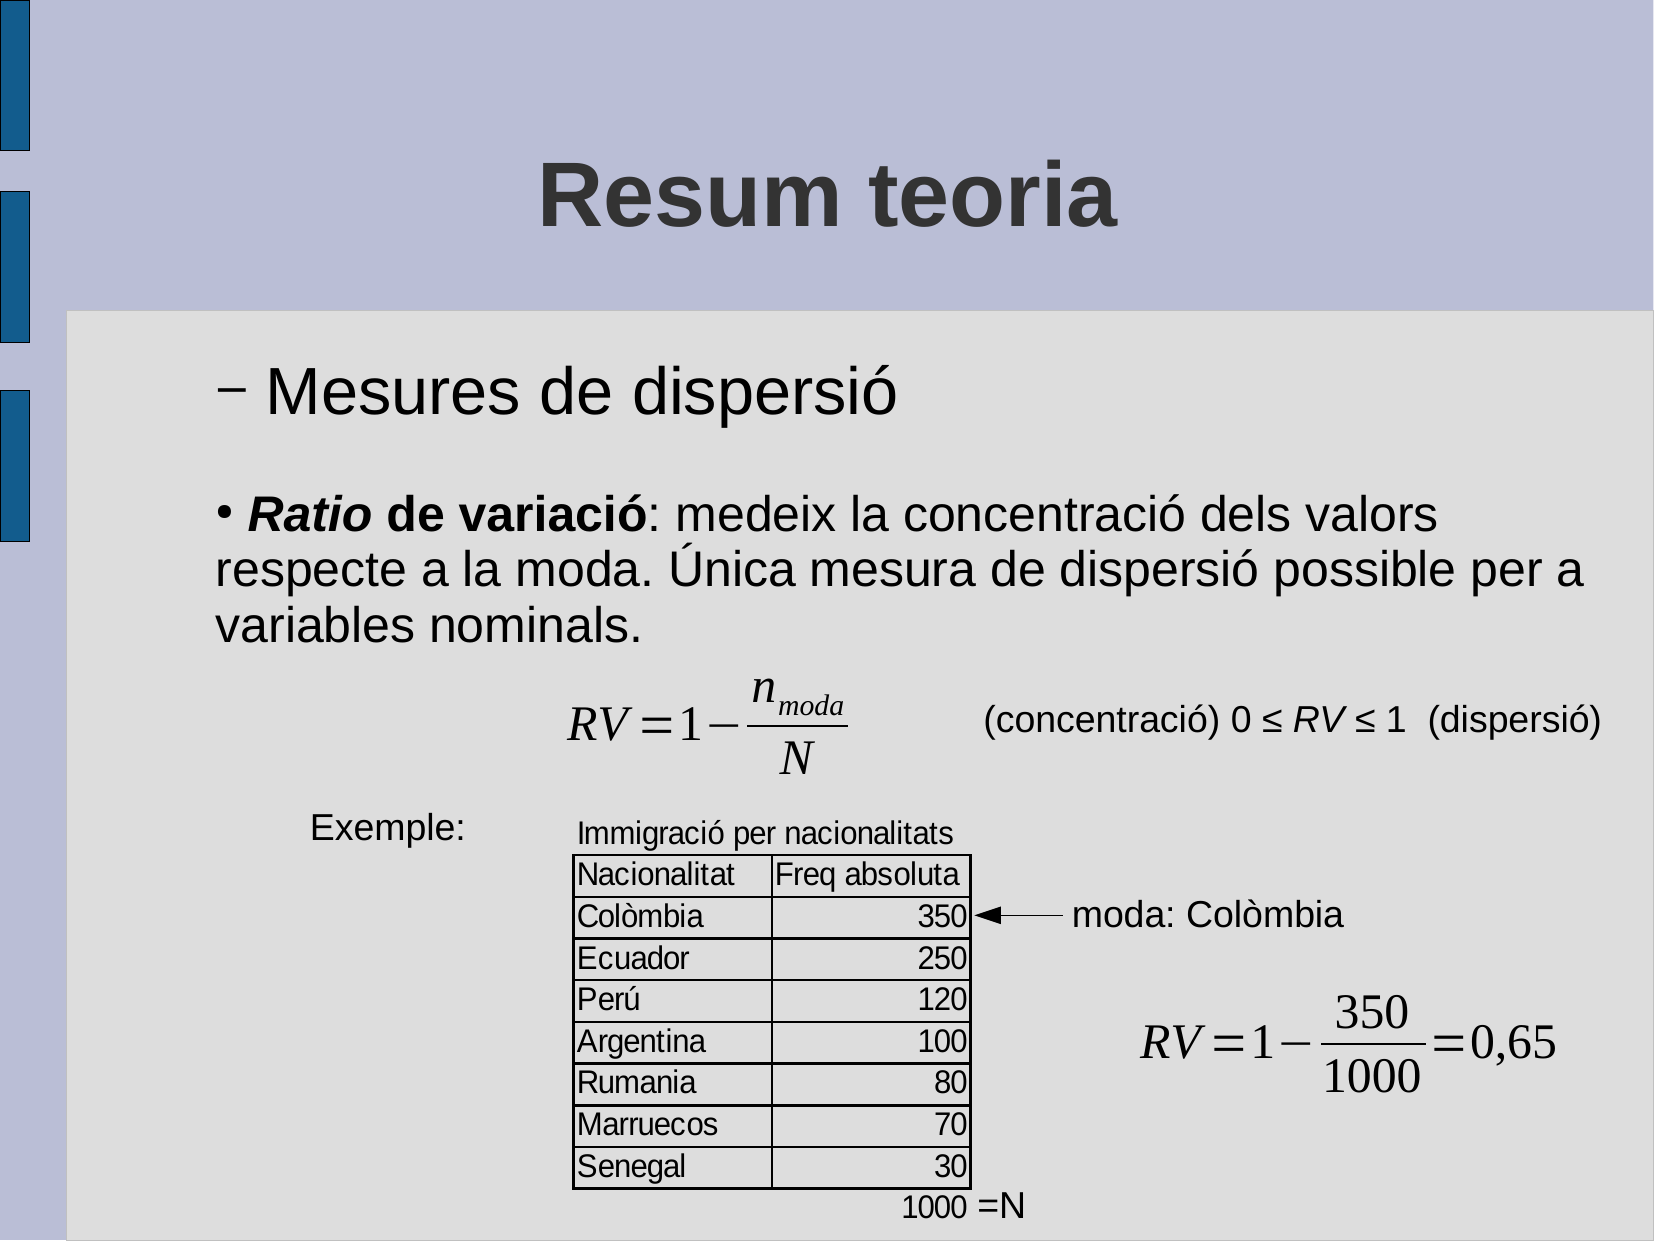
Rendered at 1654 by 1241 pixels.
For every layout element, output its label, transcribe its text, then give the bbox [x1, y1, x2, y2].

text_box Ratio de variació: medeix la concentració dels valors respecte a la moda. Única mesura de dispersió possible per a variables nominals. [200, 478, 1625, 662]
text_box Exemple: [295, 799, 591, 857]
chart [557, 658, 857, 786]
text_box (concentració) 0 ≤ RV ≤ 1 (dispersió) [968, 690, 1619, 748]
text_box =N [962, 1177, 1111, 1235]
text_box moda: Colòmbia [1057, 885, 1412, 943]
text_box Mesures de dispersió [124, 354, 1565, 504]
title Resum teoria [121, 91, 1534, 299]
chart [570, 812, 1568, 1241]
